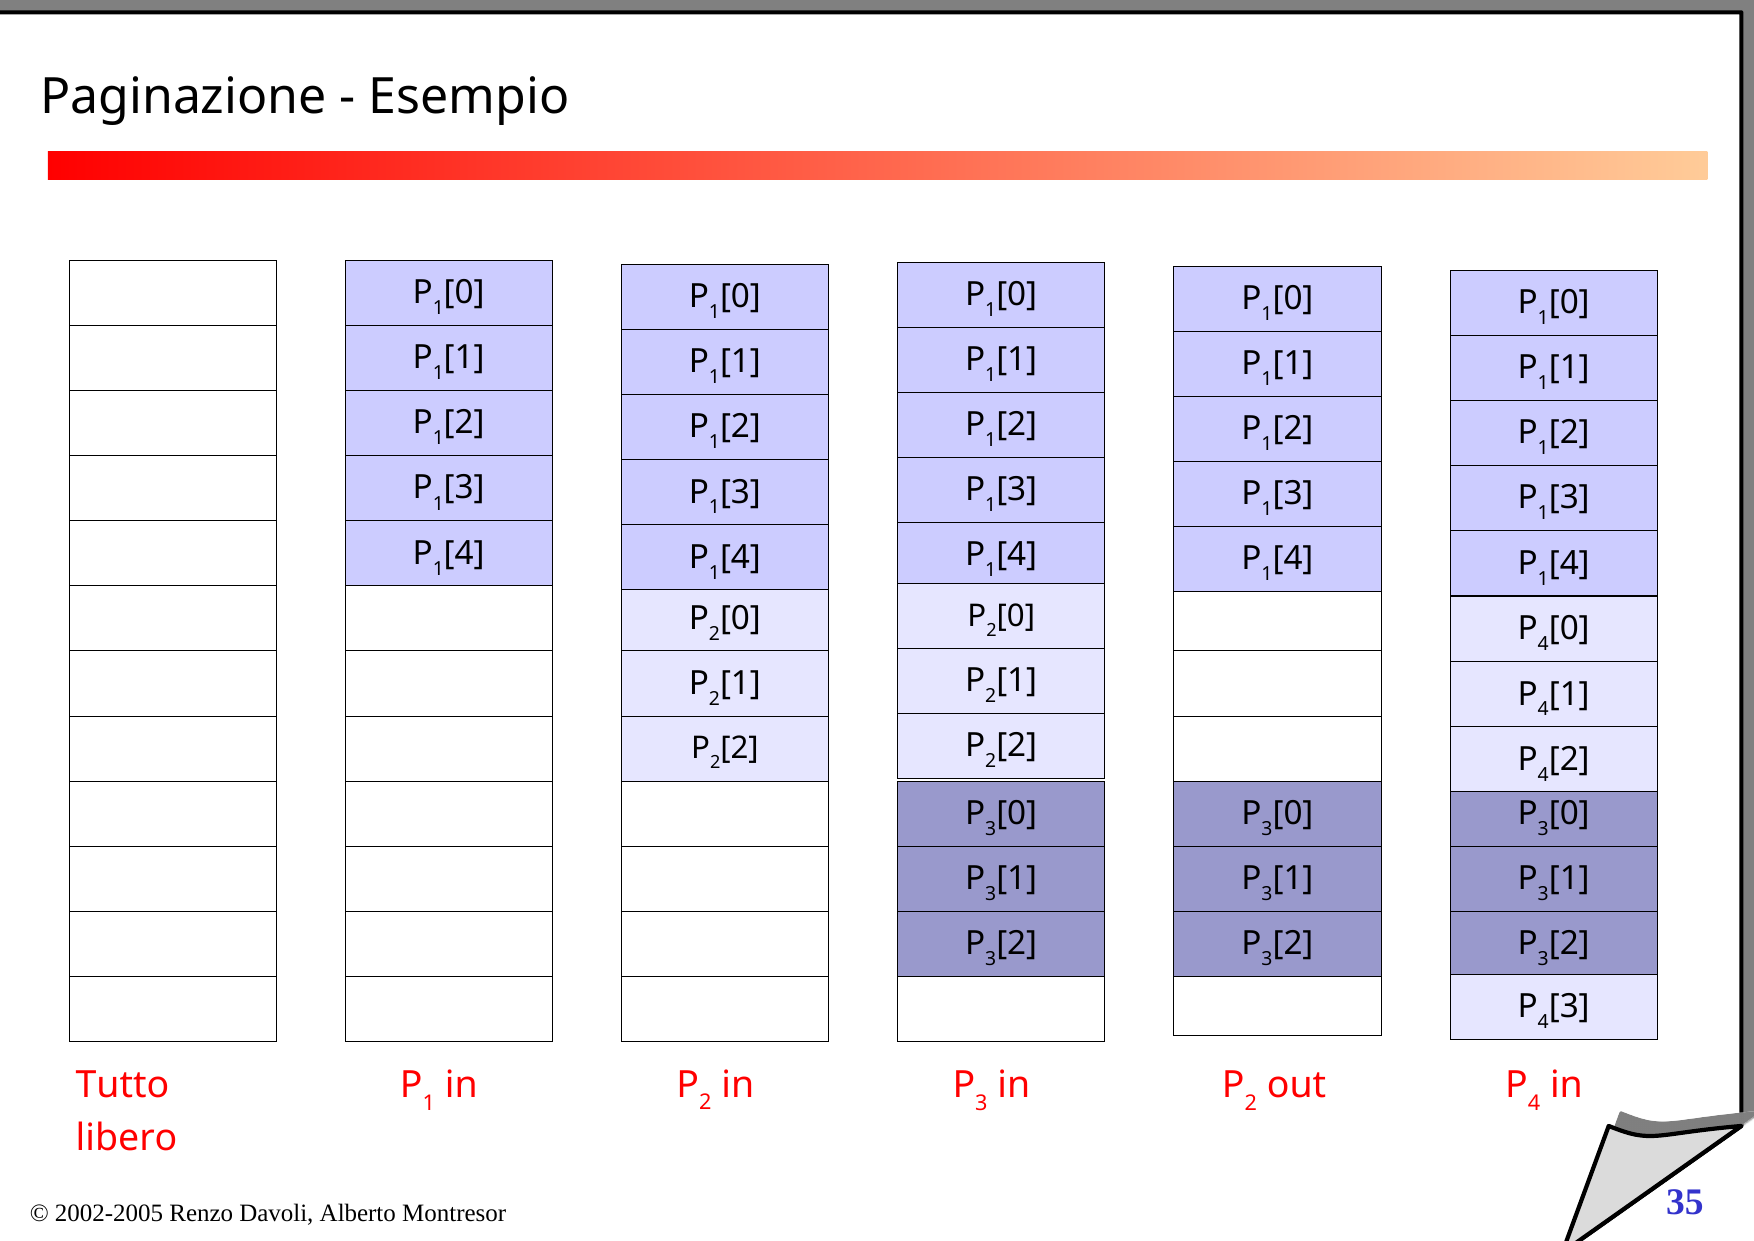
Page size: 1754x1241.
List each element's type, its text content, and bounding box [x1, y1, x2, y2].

text_box P1[2] [1173, 396, 1382, 461]
text_box P4 in [1505, 1054, 1593, 1122]
text_box P4[1] [1450, 661, 1658, 726]
text_box P2[1] [897, 648, 1105, 713]
text_box P3[2] [1450, 911, 1658, 974]
text_box P1[4] [1173, 526, 1382, 592]
text_box P3[0] [1450, 792, 1658, 846]
text_box P1[0] [897, 262, 1105, 327]
text_box P1[0] [345, 260, 553, 325]
text_box P1[1] [897, 327, 1105, 392]
text_box P3[0] [897, 781, 1105, 846]
text_box P1[4] [1450, 531, 1658, 596]
text_box P1[2] [1450, 400, 1658, 465]
text_box P3[2] [1173, 911, 1382, 977]
text_box P2 out [1221, 1054, 1341, 1122]
text_box P1[2] [897, 392, 1105, 457]
text_box P1 in [400, 1054, 483, 1122]
text_box P4[2] [1450, 726, 1658, 792]
text_box P2[2] [897, 713, 1105, 779]
text_box P3[1] [1450, 846, 1658, 911]
text_box P3[0] [1173, 781, 1382, 846]
text_box P3[1] [897, 846, 1105, 911]
text_box P2 in [676, 1054, 764, 1122]
text_box P4[0] [1450, 596, 1658, 661]
text_box P1[0] [1173, 266, 1382, 331]
text_box P1[0] [621, 264, 829, 329]
text_box P1[2] [621, 394, 829, 459]
text_box P1[4] [897, 522, 1105, 583]
text_box Tutto libero [75, 1054, 207, 1174]
text_box P3[2] [897, 911, 1105, 976]
text_box P1[2] [345, 390, 553, 455]
text_box P2[0] [621, 590, 829, 650]
text_box P1[3] [897, 457, 1105, 522]
text_box P2[0] [897, 583, 1105, 648]
title Paginazione - Esempio [40, 49, 1714, 144]
text_box P1[3] [1450, 465, 1658, 531]
text_box P1[4] [621, 524, 829, 590]
text_box P1[1] [1450, 335, 1658, 400]
text_box P3 in [952, 1054, 1040, 1122]
text_box P2[2] [621, 716, 829, 781]
text_box P1[4] [345, 520, 553, 586]
text_box P1[3] [1173, 461, 1382, 526]
text_box P3[1] [1173, 846, 1382, 911]
text_box P4[3] [1450, 974, 1658, 1040]
text_box P2[1] [621, 650, 829, 716]
text_box P1[1] [1173, 331, 1382, 396]
text_box P1[1] [621, 329, 829, 394]
text_box P1[1] [345, 325, 553, 390]
text_box P1[0] [1450, 270, 1658, 335]
text_box P1[3] [621, 459, 829, 524]
text_box P1[3] [345, 455, 553, 520]
